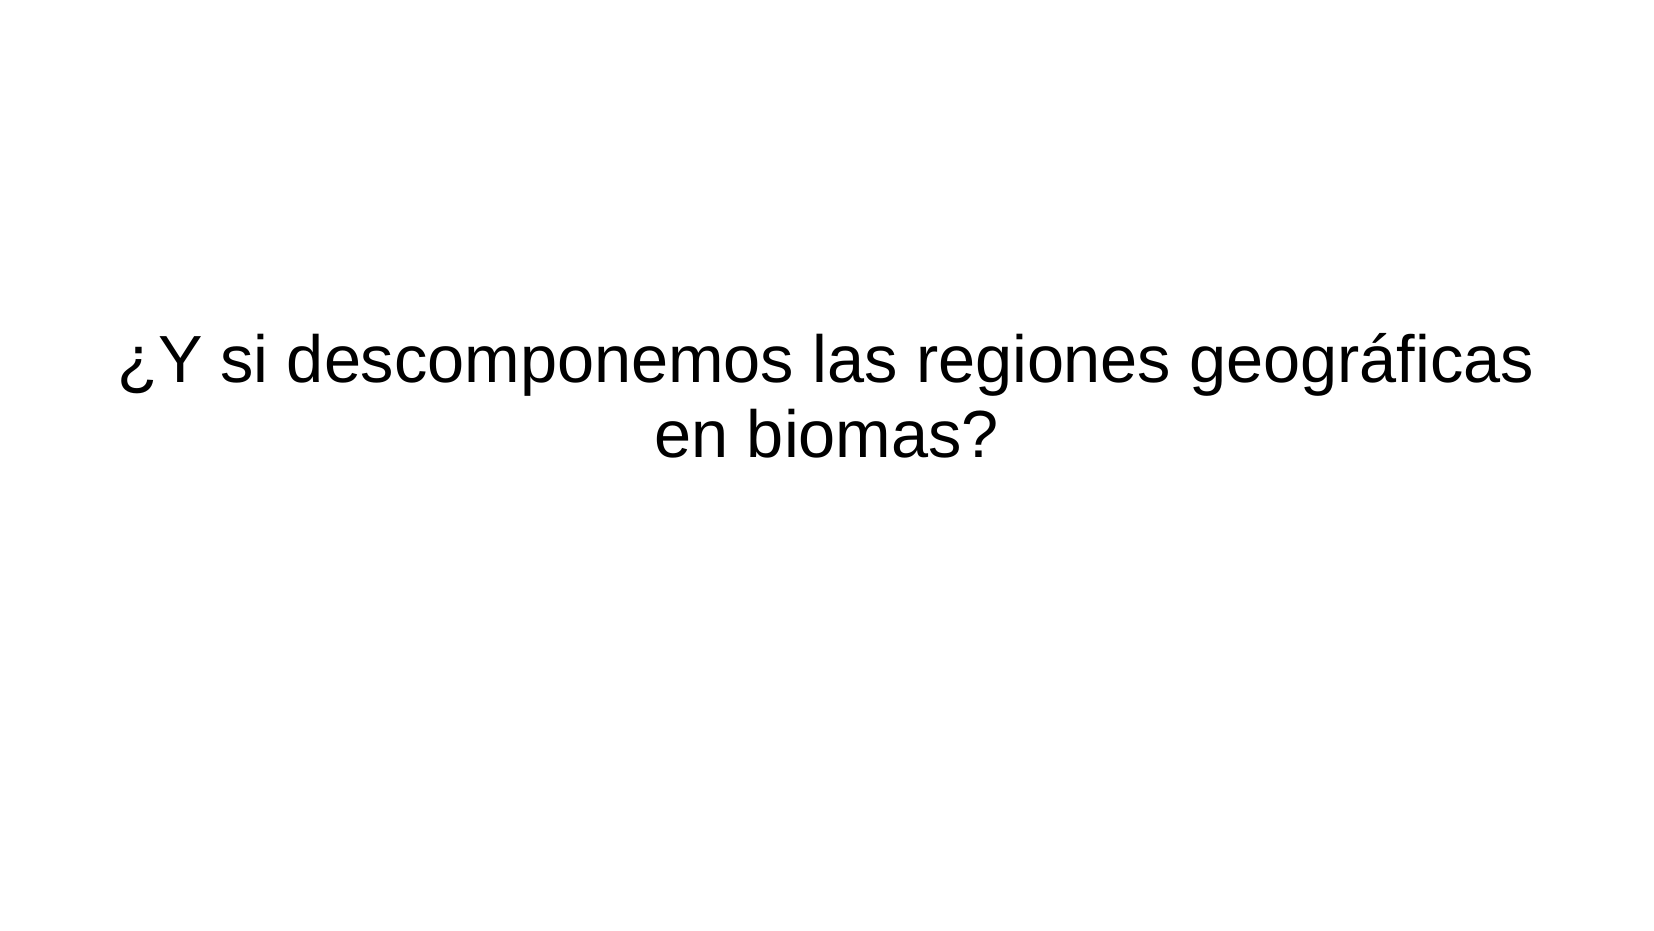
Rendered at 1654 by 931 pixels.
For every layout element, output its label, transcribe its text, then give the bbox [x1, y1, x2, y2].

subtitle ¿Y si descomponemos las regiones geográficas en biomas? [82, 37, 1571, 757]
